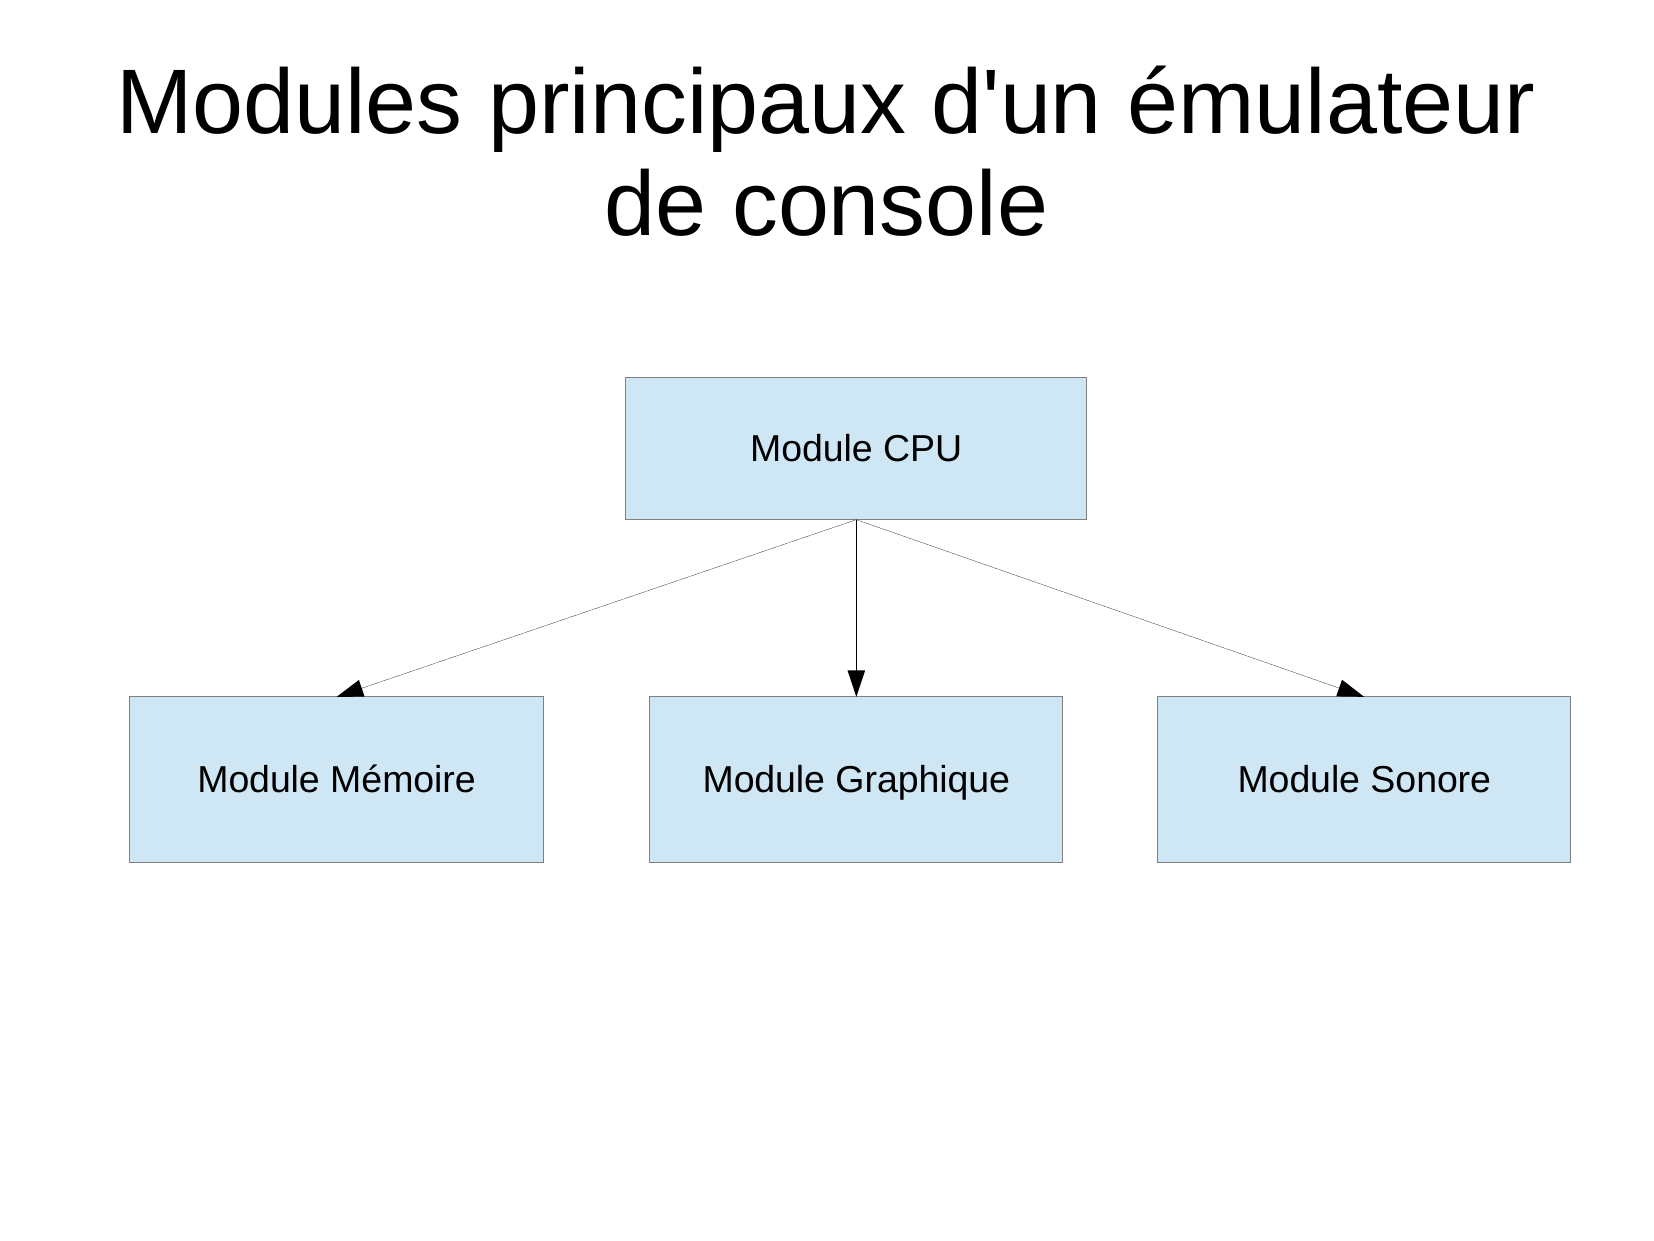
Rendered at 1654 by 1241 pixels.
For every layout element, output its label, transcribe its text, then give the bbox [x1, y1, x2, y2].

text_box Module Graphique [649, 696, 1063, 863]
text_box Module Mémoire [129, 696, 544, 863]
text_box Module Sonore [1157, 696, 1571, 863]
text_box Module CPU [625, 377, 1087, 520]
title Modules principaux d'un émulateur de console [82, 49, 1571, 257]
